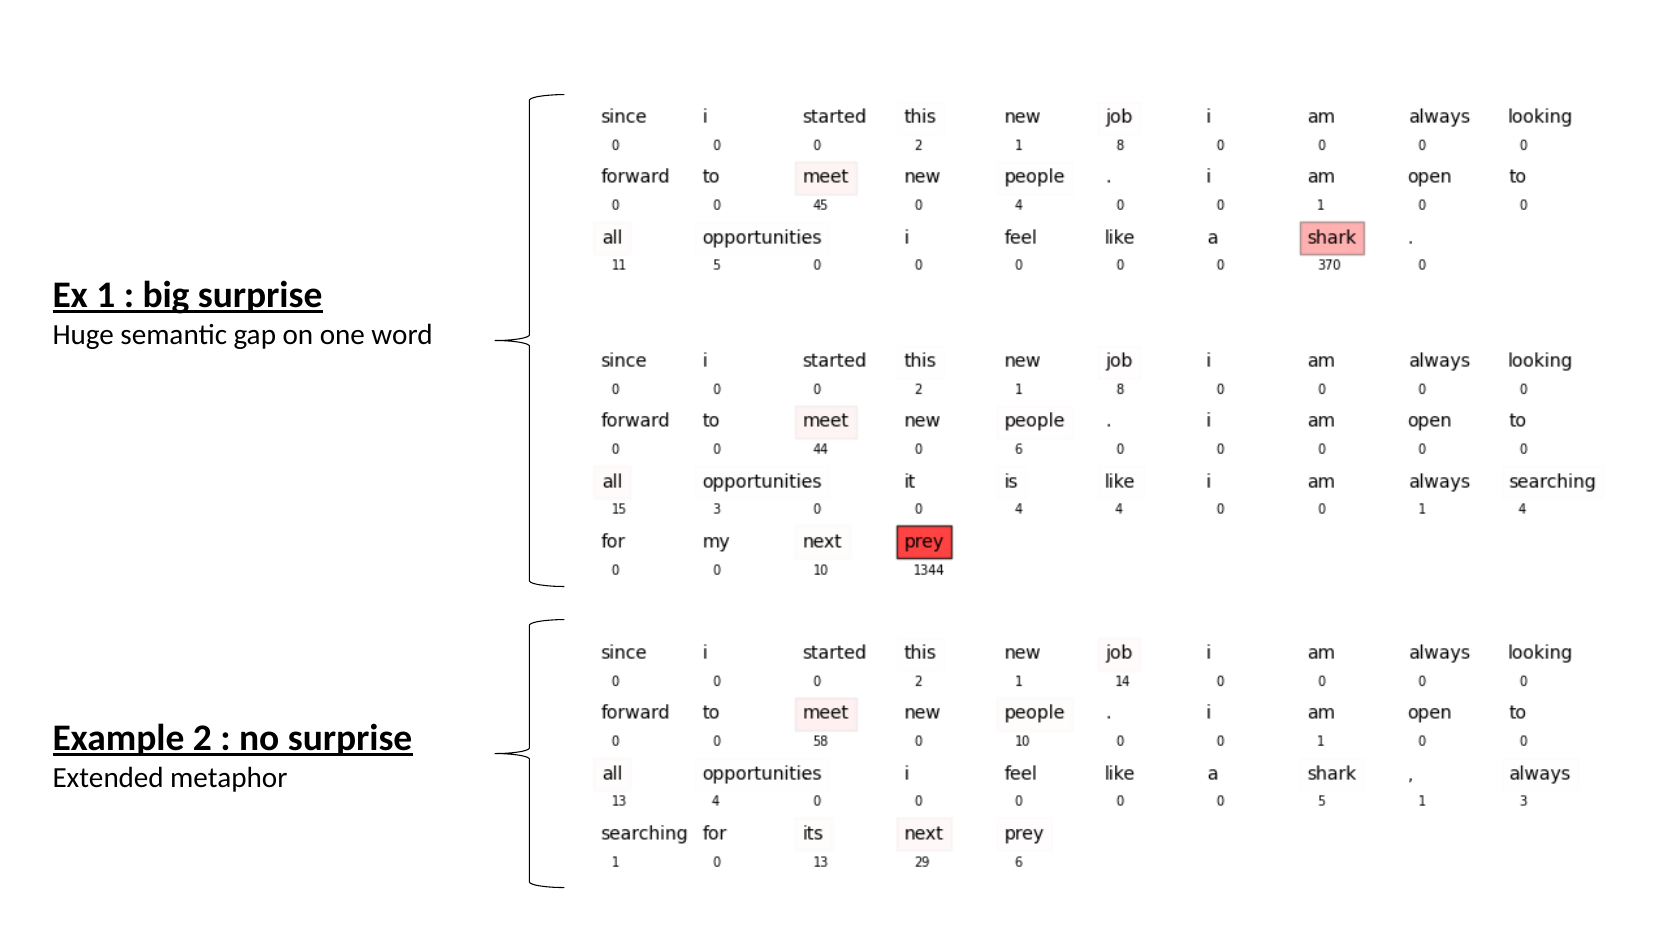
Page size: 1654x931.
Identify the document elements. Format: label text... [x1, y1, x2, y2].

text_box Example 2 : no surprise Extended metaphor [37, 705, 495, 802]
text_box Ex 1 : big surprise Huge semantic gap on one word [37, 262, 495, 359]
picture [578, 50, 1611, 888]
